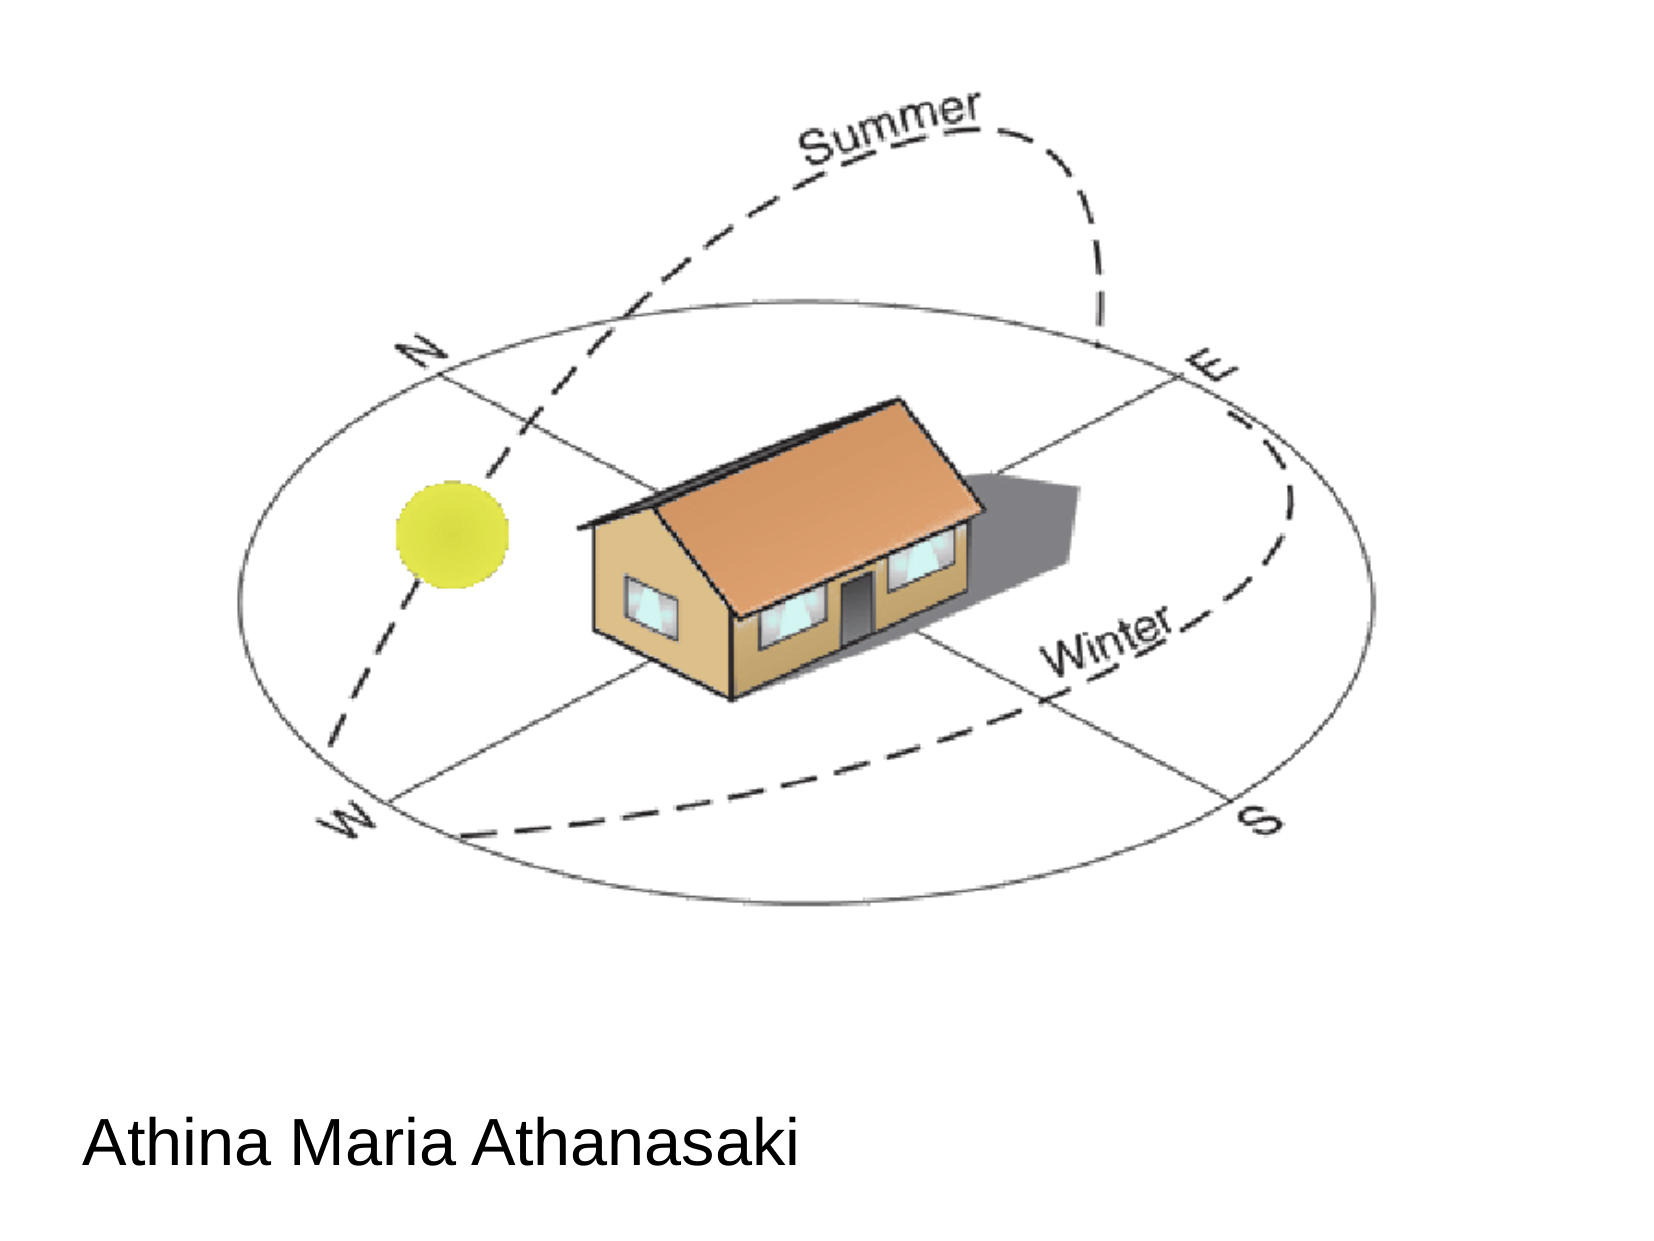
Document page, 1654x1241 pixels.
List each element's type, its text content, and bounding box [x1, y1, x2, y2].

list Athina Maria Athanasaki [11, 1105, 1607, 1193]
picture [236, 83, 1382, 910]
